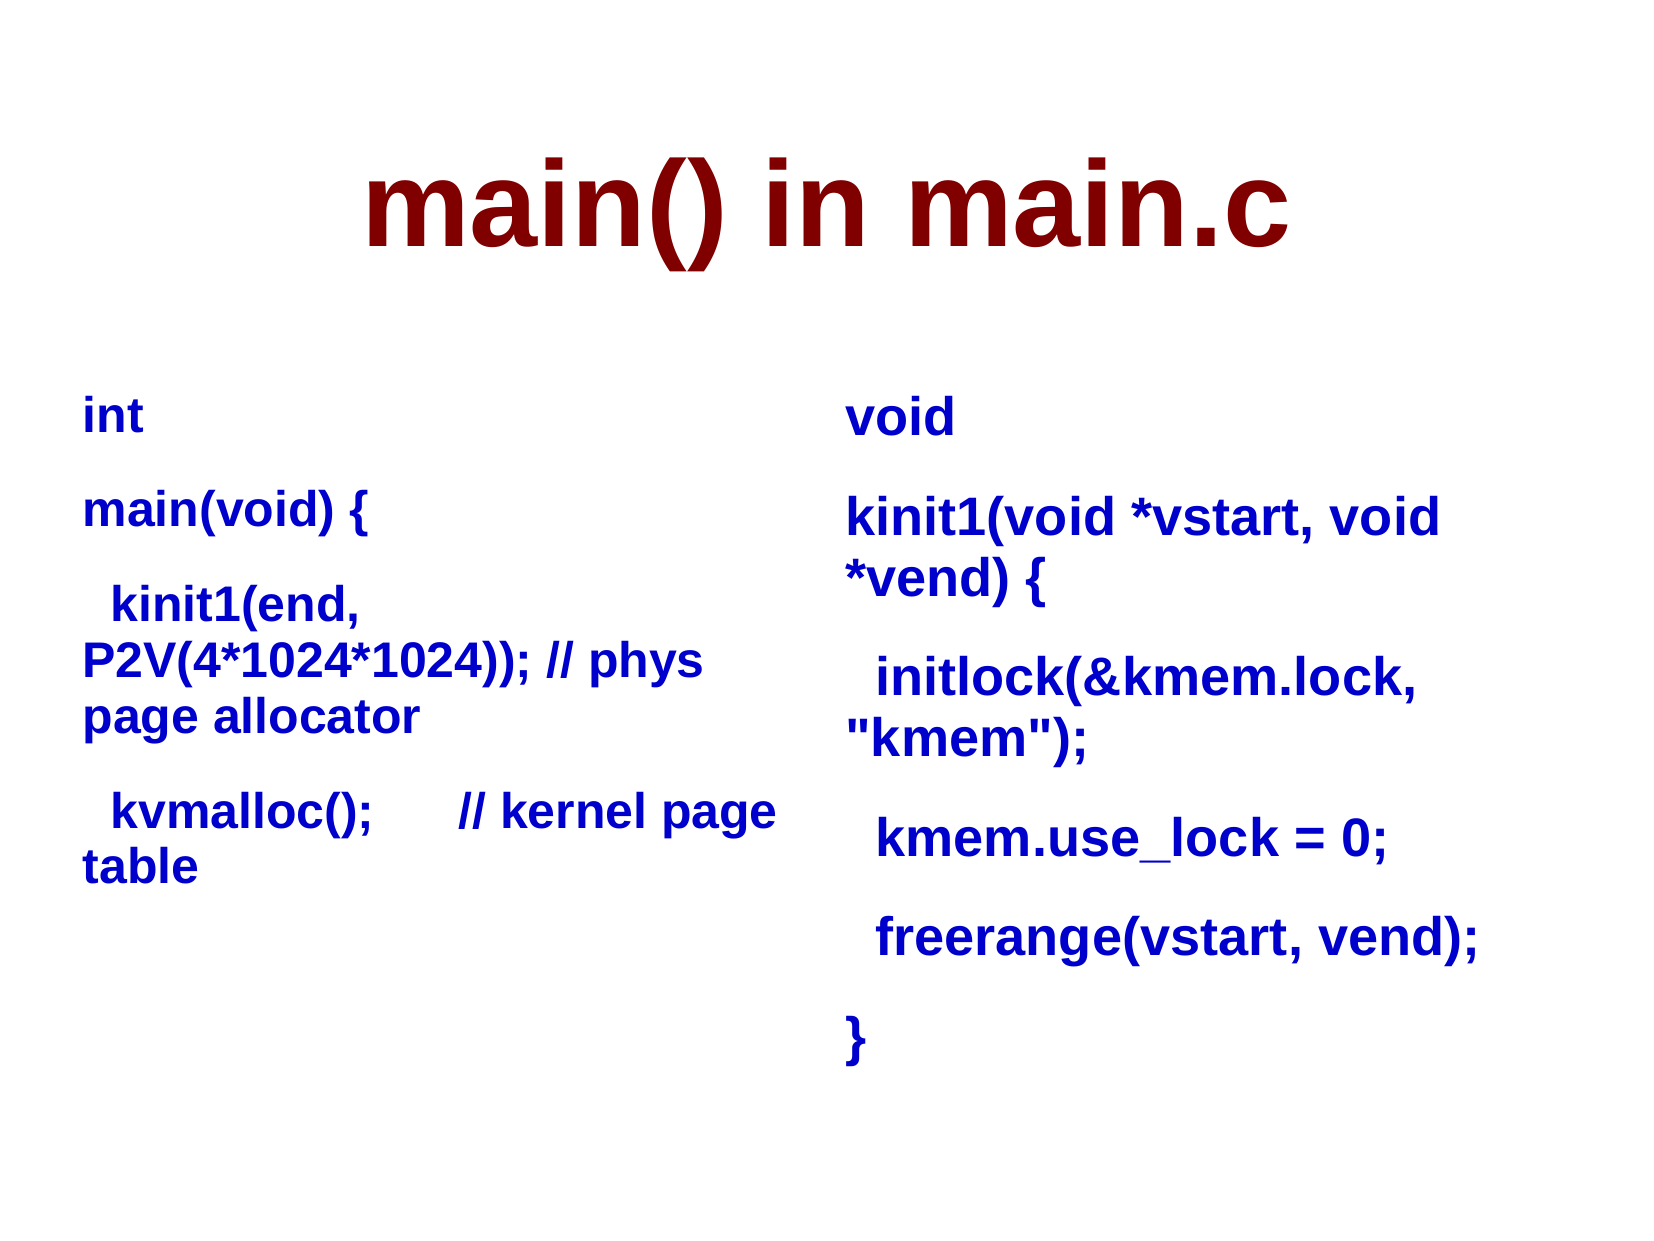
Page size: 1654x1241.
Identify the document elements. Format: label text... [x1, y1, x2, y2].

title main() in main.c [82, 65, 1571, 342]
list int main(void) { kinit1(end, P2V(4*1024*1024)); // phys page allocator kvmalloc(); // kernel page table [82, 386, 809, 1241]
list void kinit1(void *vstart, void *vend) { initlock(&kmem.lock, "kmem"); kmem.use_lock = 0; freerange(vstart, vend); } [845, 386, 1572, 1241]
